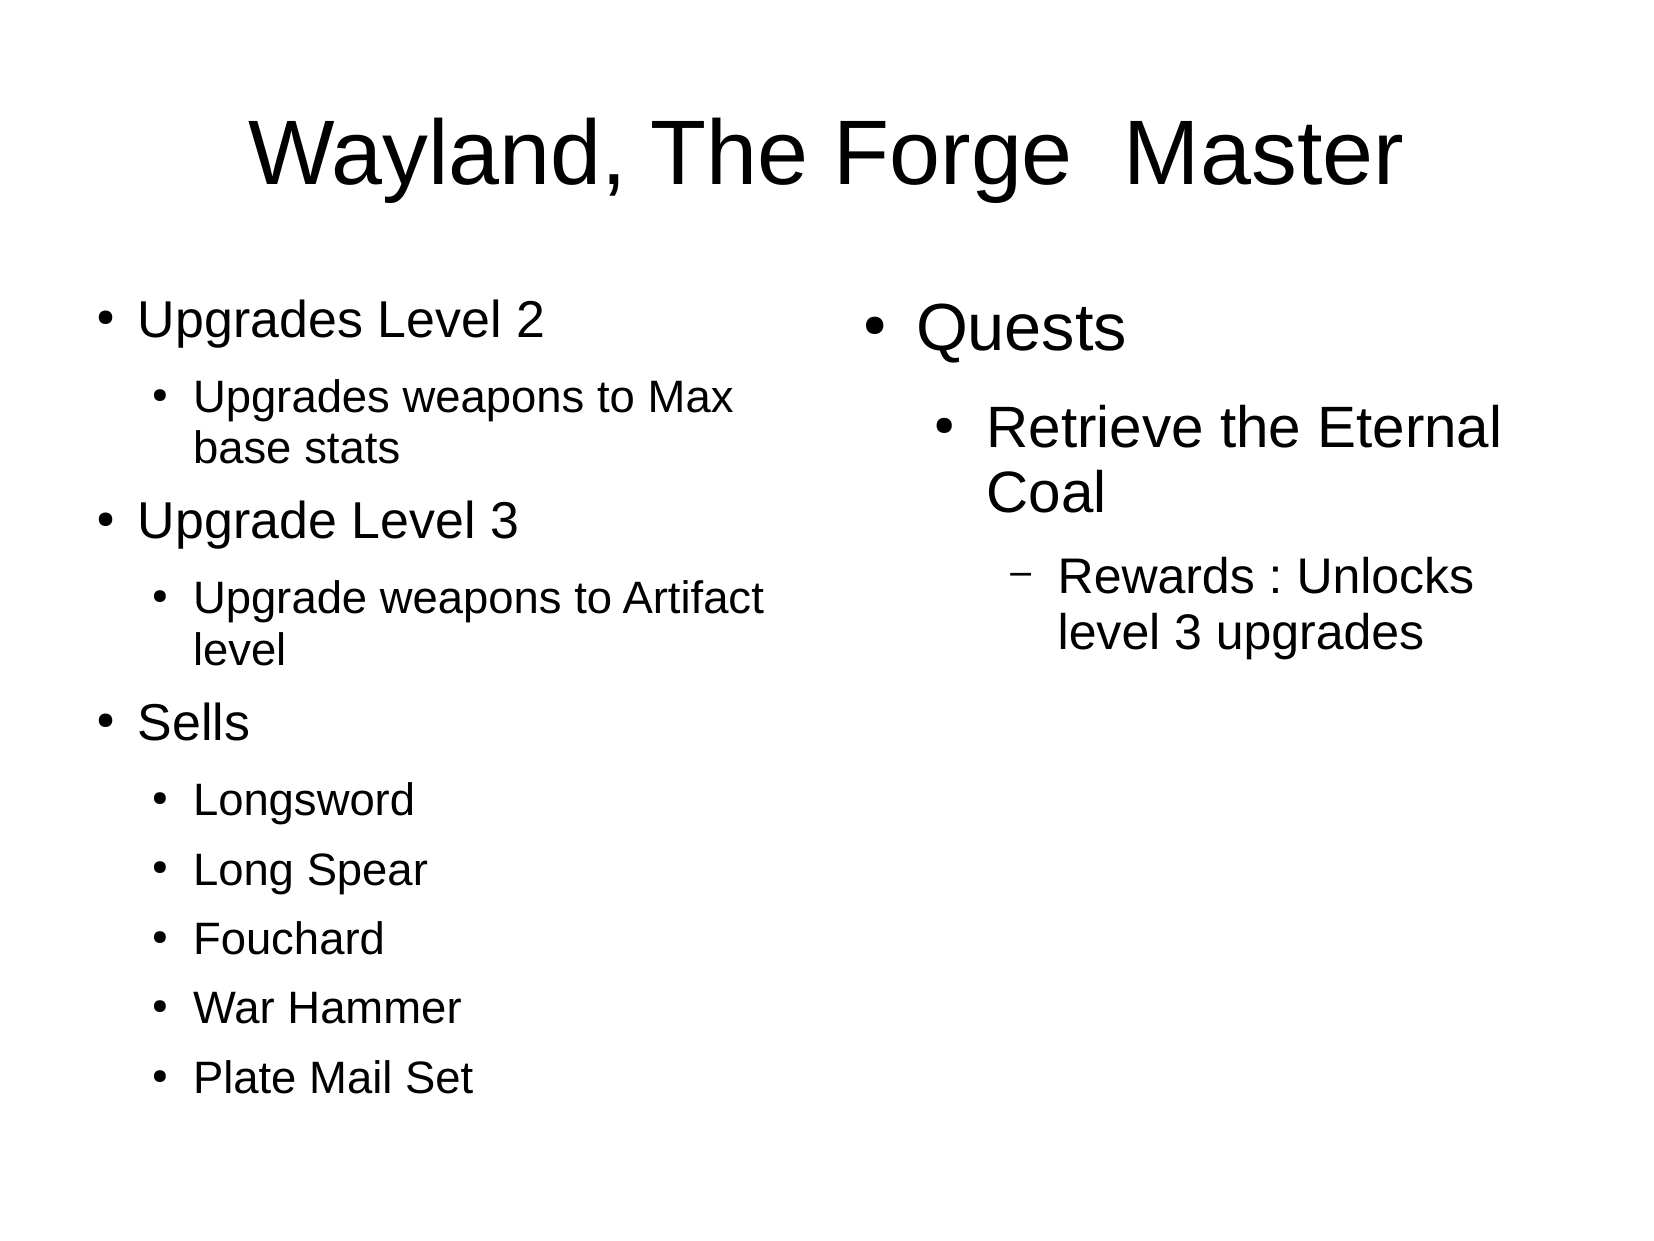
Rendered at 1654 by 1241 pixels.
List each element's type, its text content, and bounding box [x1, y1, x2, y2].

list Upgrades Level 2 Upgrades weapons to Max base stats Upgrade Level 3 Upgrade weapons to Artifact level Sells Longsword Long Spear Fouchard War Hammer Plate Mail Set [82, 290, 809, 1109]
list Quests Retrieve the Eternal Coal Rewards : Unlocks level 3 upgrades [845, 290, 1572, 1109]
title Wayland, The Forge Master [82, 56, 1571, 250]
